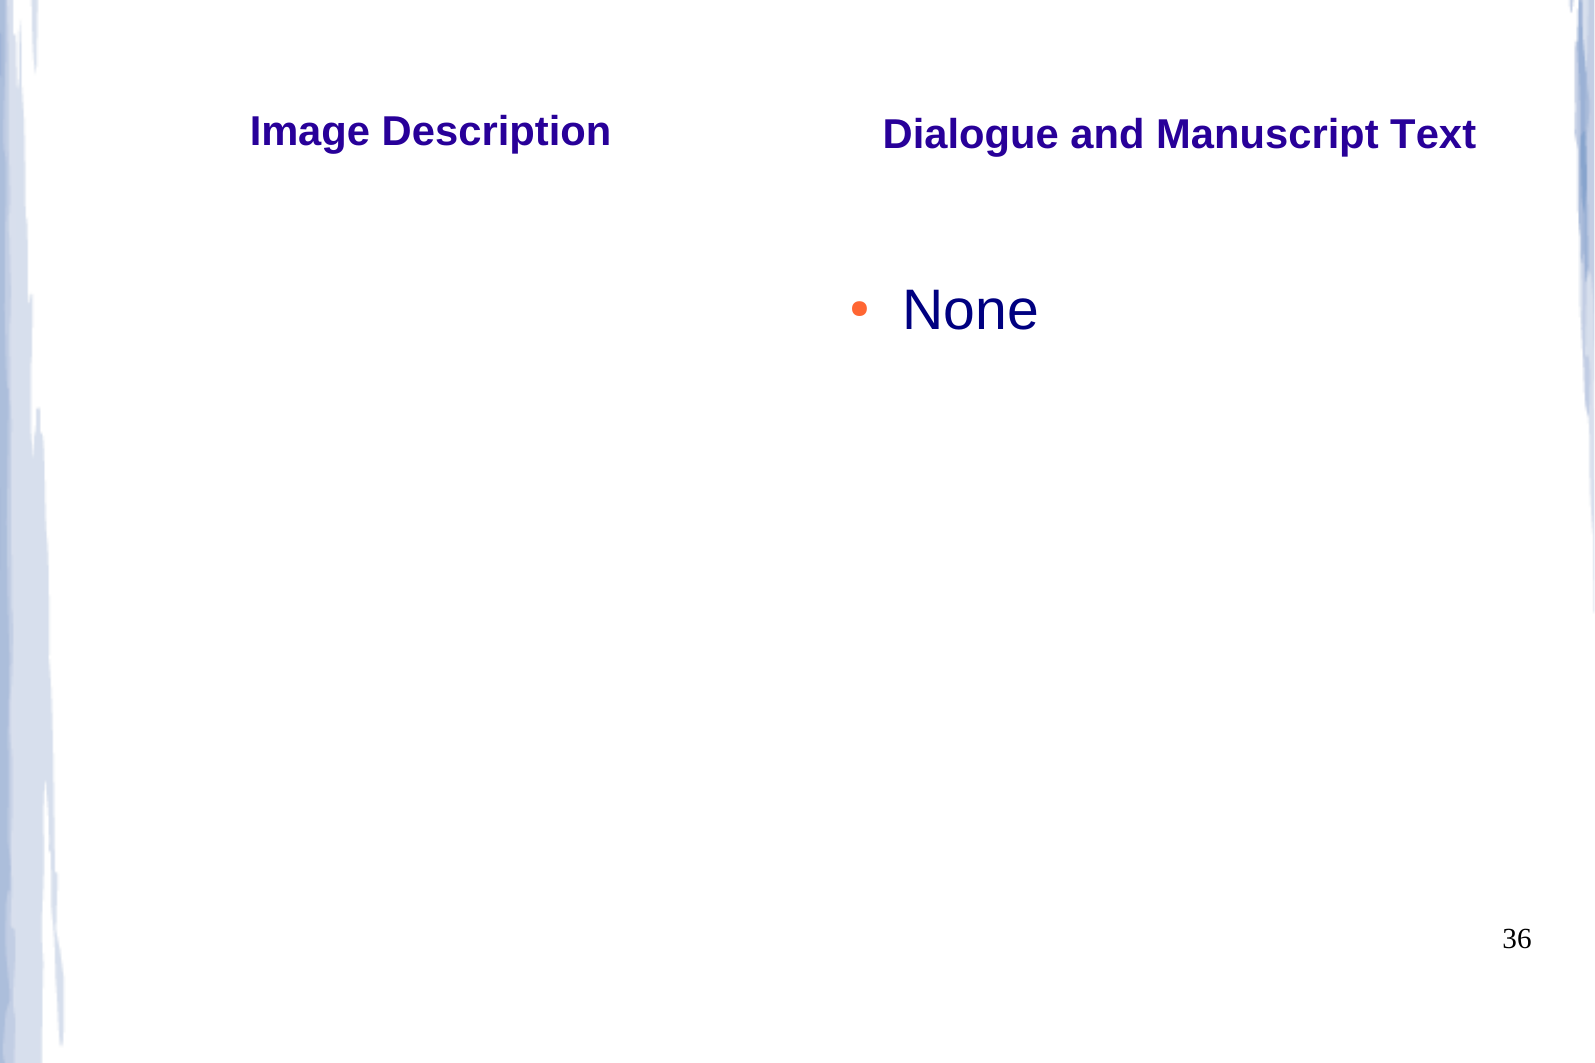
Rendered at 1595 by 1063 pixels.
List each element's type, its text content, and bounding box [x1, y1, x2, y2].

title Image Description [79, 42, 796, 220]
list None [831, 278, 1516, 931]
title Dialogue and Manuscript Text [825, 45, 1541, 223]
picture [0, 0, 1595, 1063]
